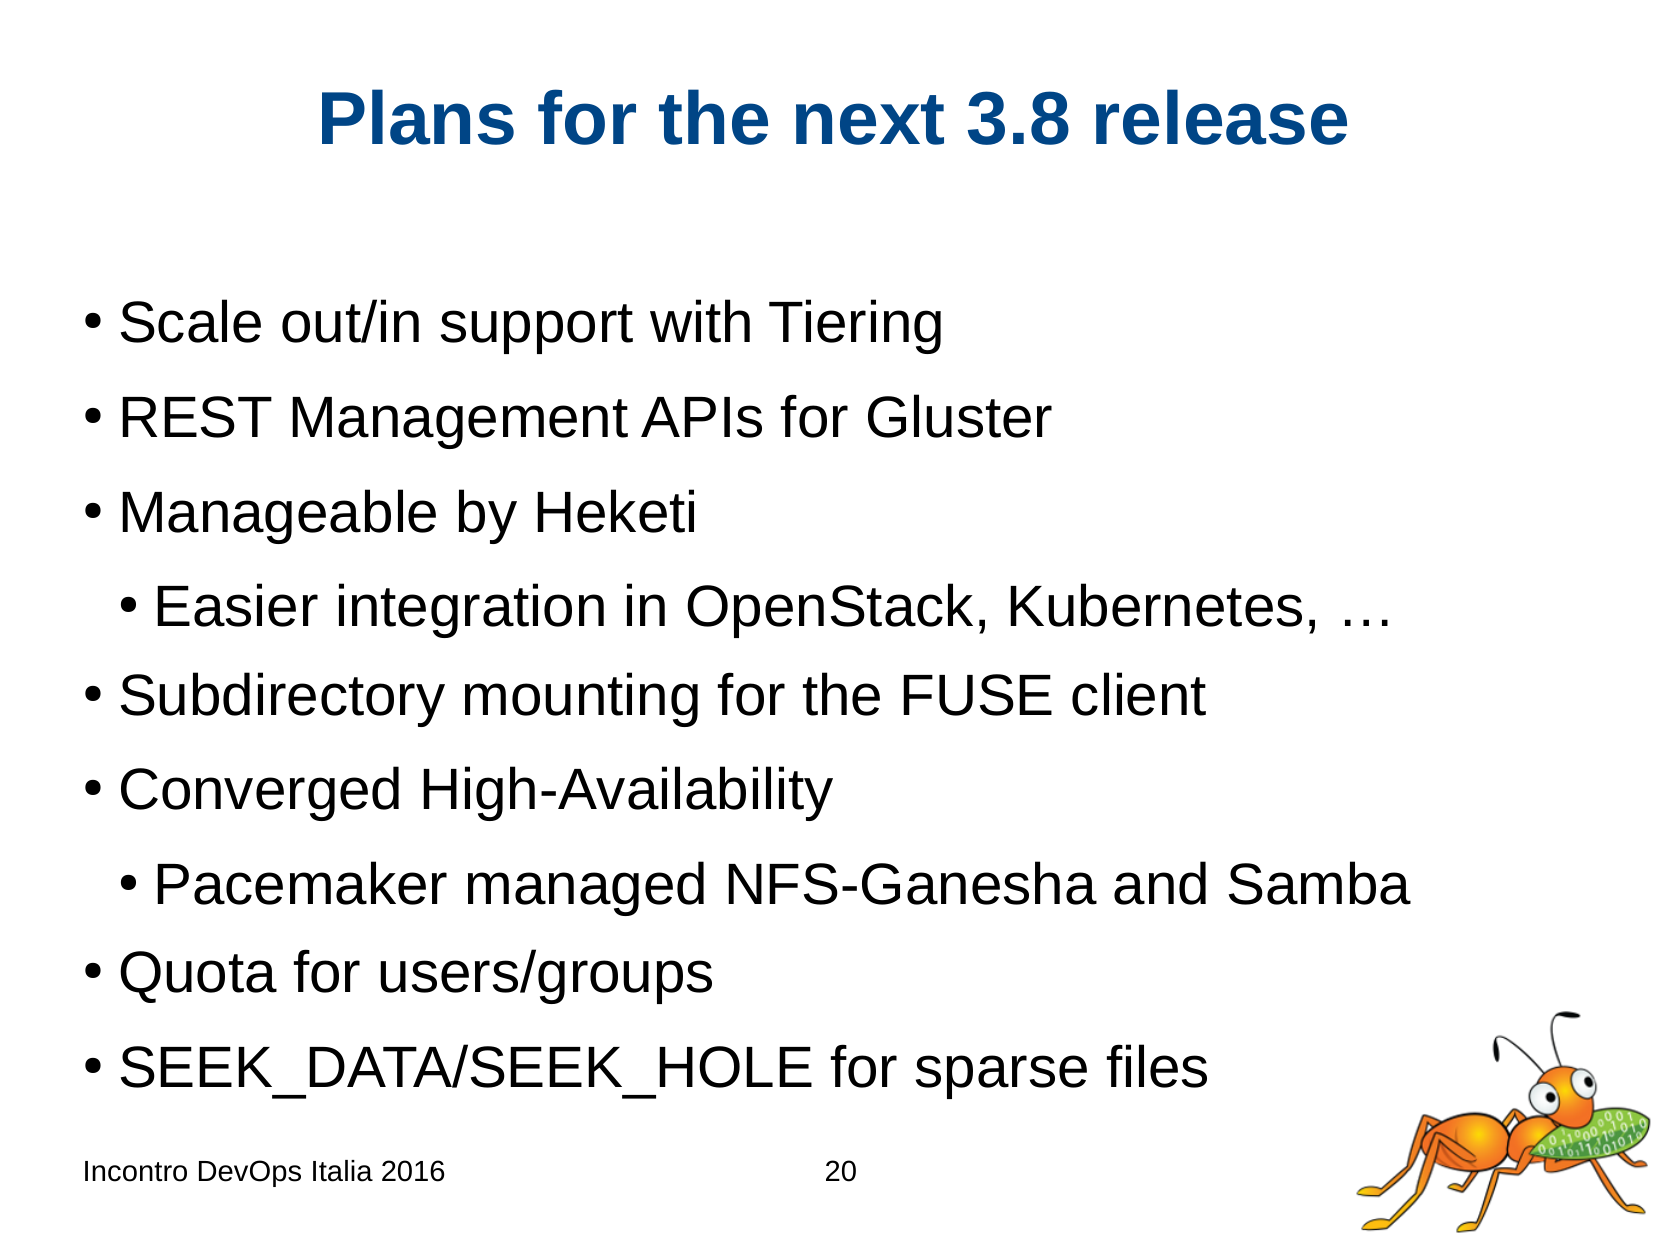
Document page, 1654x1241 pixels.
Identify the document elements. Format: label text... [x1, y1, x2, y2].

picture [1353, 1009, 1654, 1235]
title Plans for the next 3.8 release [90, 15, 1579, 223]
list Scale out/in support with Tiering REST Management APIs for Gluster Manageable by Heketi Easier integration in OpenStack, Kubernetes, … Subdirectory mounting for the FUSE client Converged High-Availability Pacemaker managed NFS-Ganesha and Samba Quota for users/groups SEEK_DATA/SEEK_HOLE for sparse files [82, 290, 1571, 1010]
